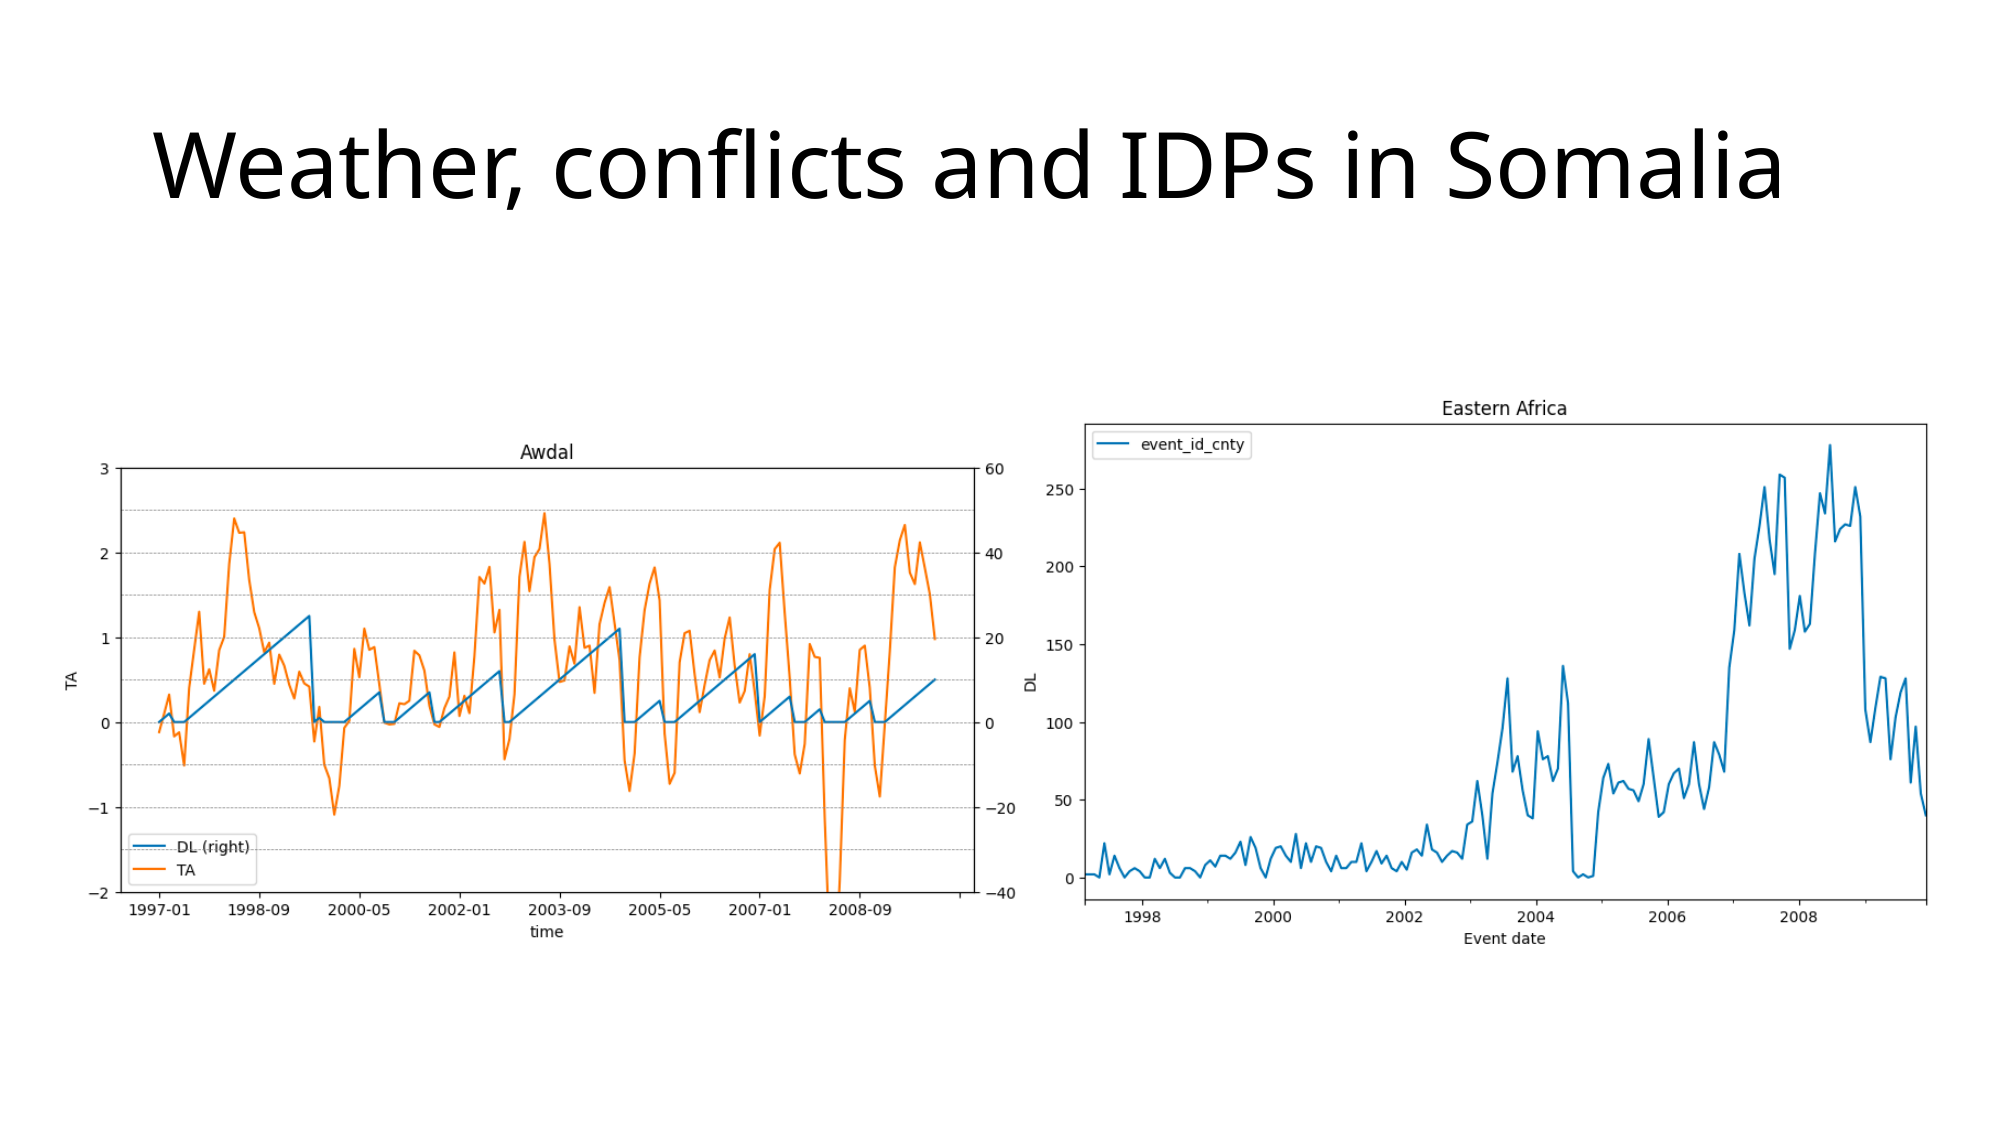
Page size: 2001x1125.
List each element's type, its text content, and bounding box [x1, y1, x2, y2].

picture [59, 389, 1936, 957]
title Weather, conflicts and IDPs in Somalia [137, 59, 1863, 278]
